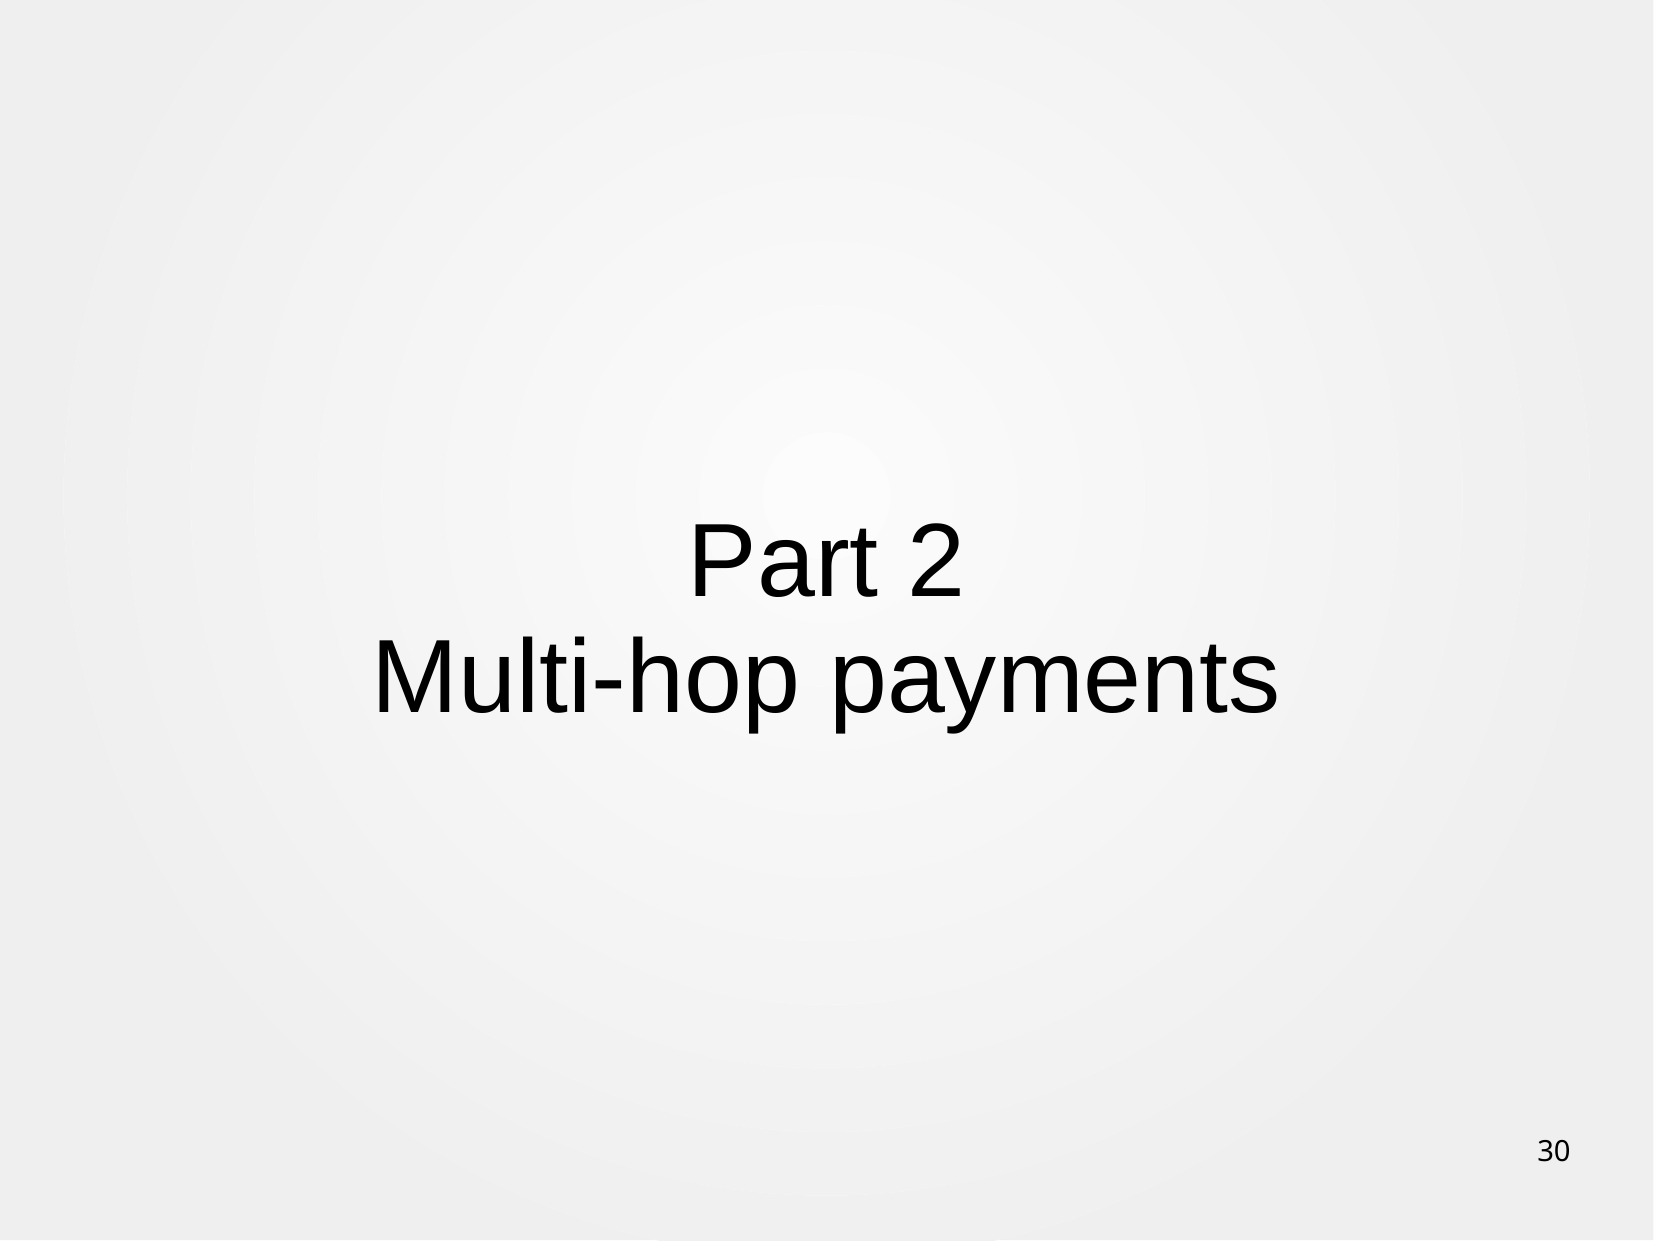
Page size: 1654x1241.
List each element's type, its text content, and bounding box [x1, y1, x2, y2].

text_box Part 2 Multi-hop payments [354, 494, 1300, 746]
